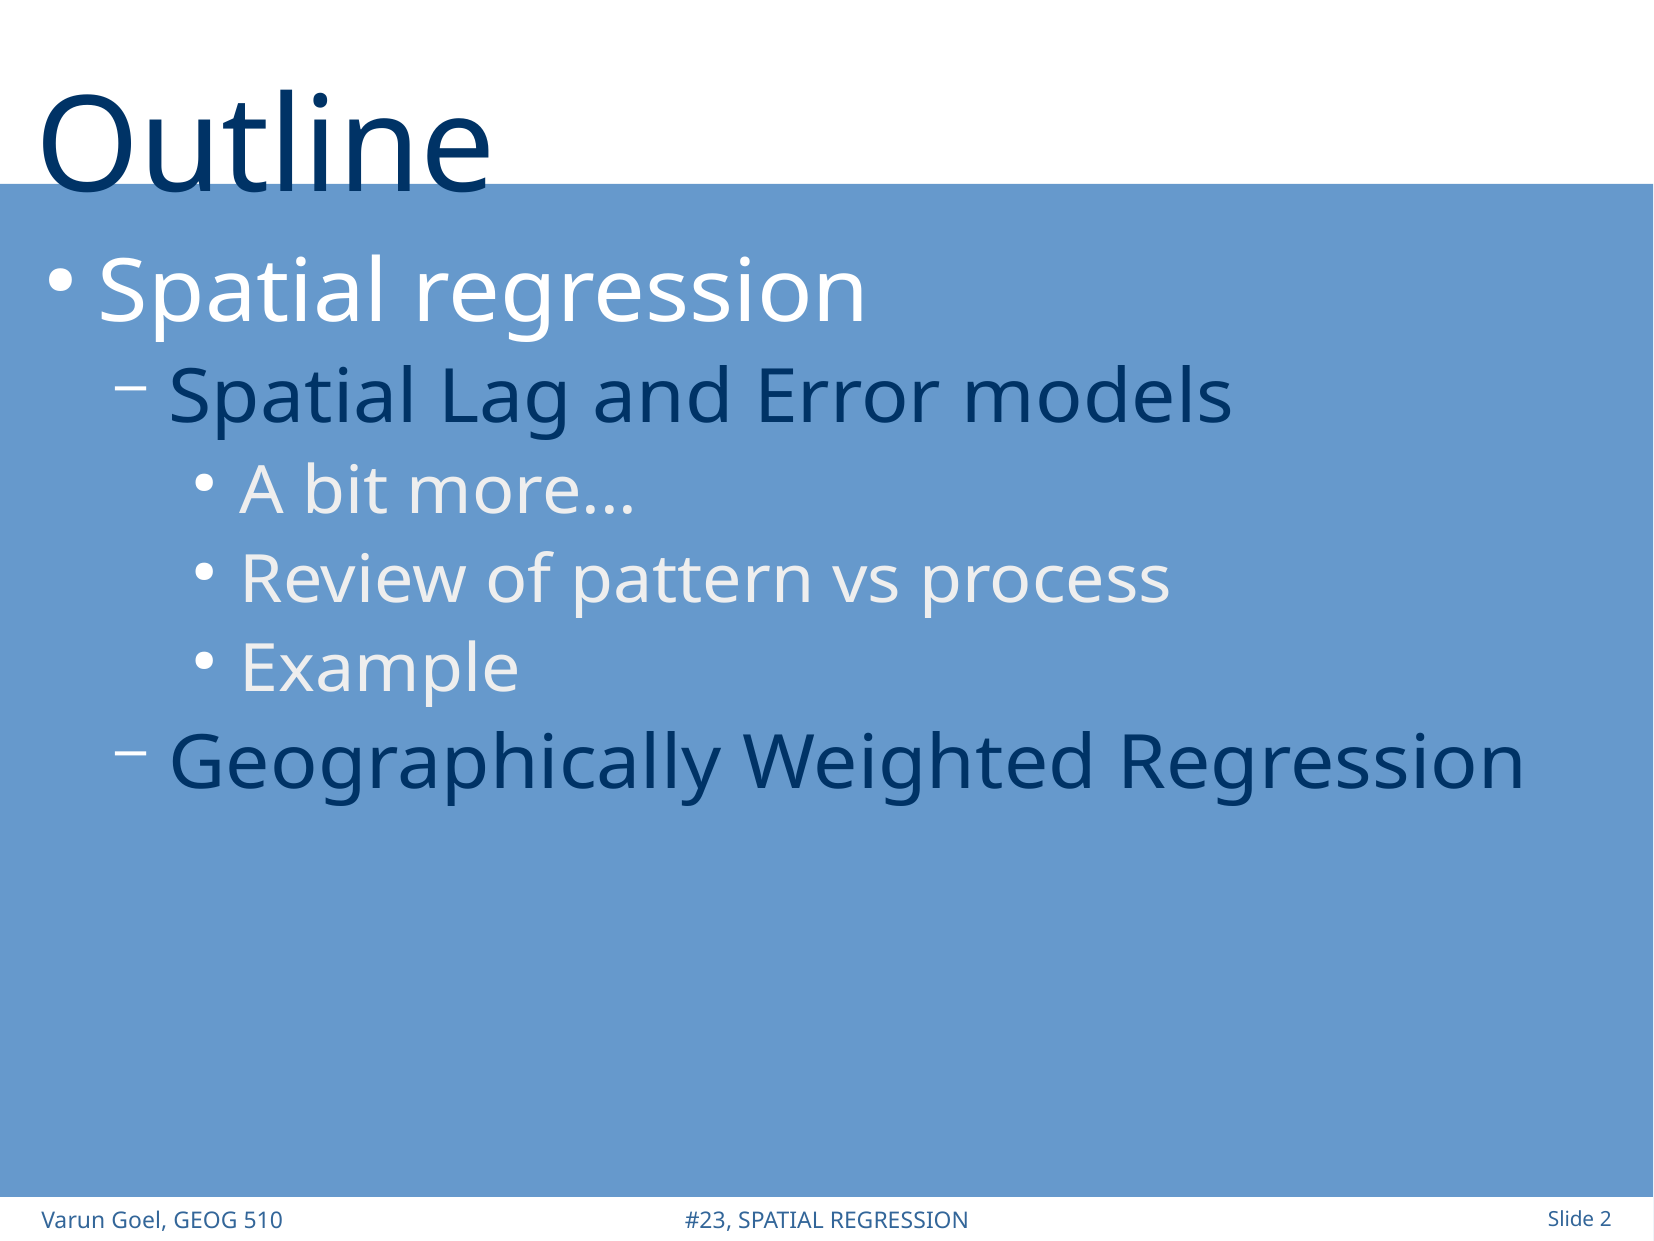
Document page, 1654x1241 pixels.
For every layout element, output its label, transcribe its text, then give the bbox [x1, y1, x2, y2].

title Outline [35, 35, 1573, 237]
list Spatial regression Spatial Lag and Error models A bit more... Review of pattern vs process Example Geographically Weighted Regression [26, 237, 1601, 1165]
